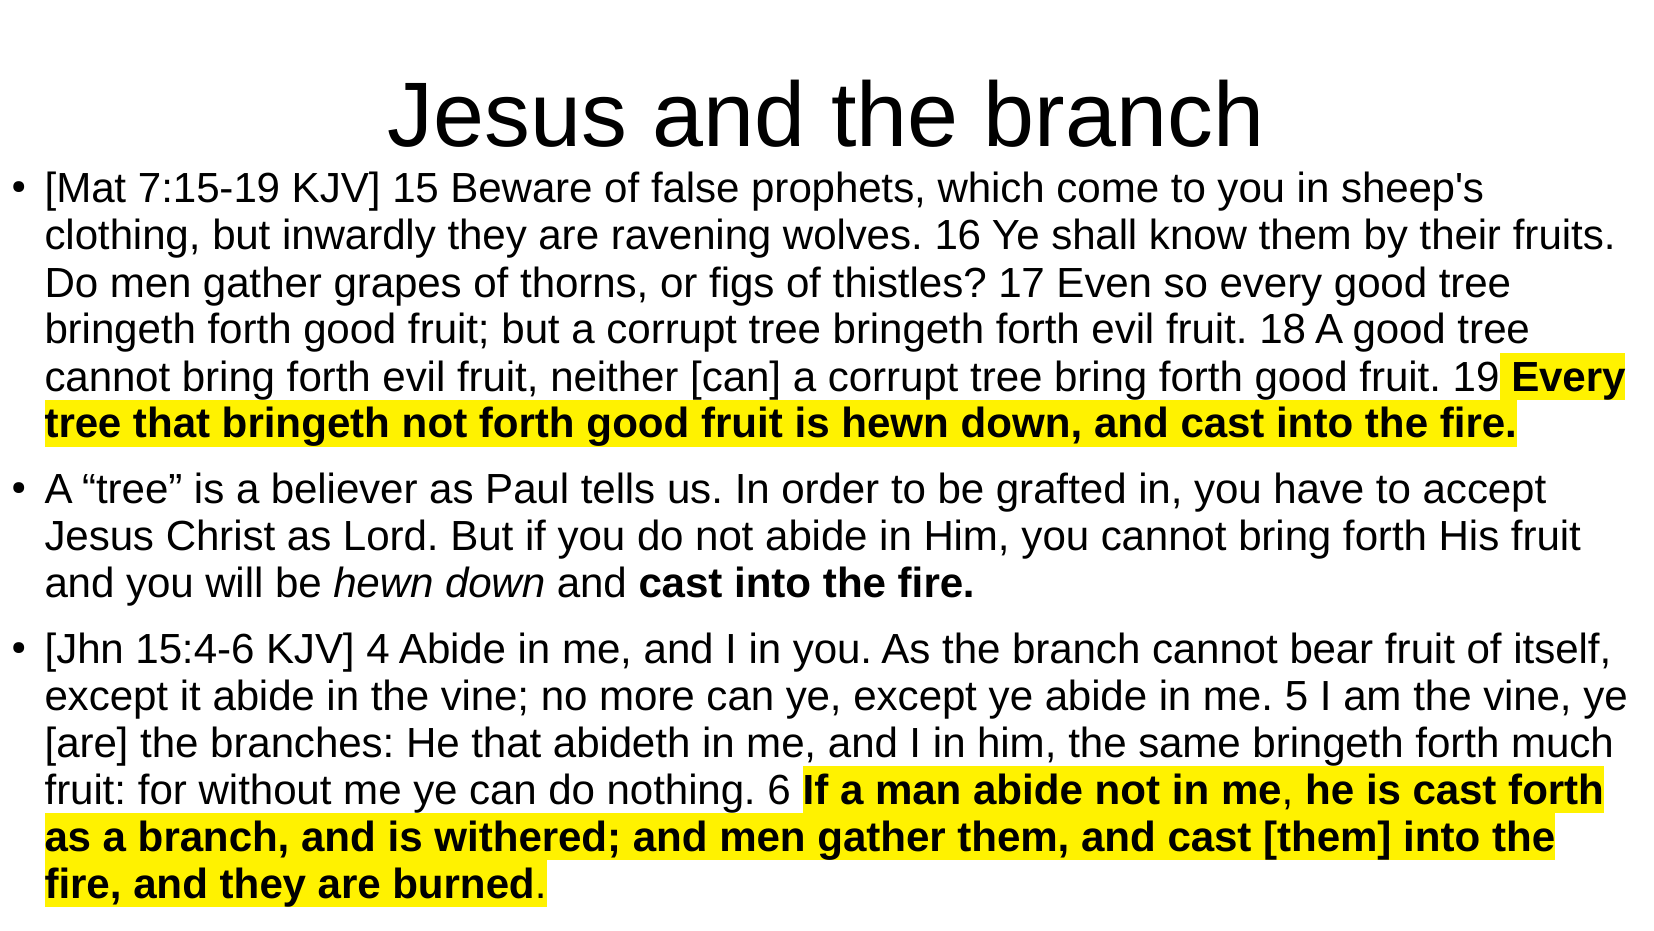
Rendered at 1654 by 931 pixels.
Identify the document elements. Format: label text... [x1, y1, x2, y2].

title Jesus and the branch [82, 37, 1571, 165]
list [Mat 7:15-19 KJV] 15 Beware of false prophets, which come to you in sheep's clothing, but inwardly they are ravening wolves. 16 Ye shall know them by their fruits. Do men gather grapes of thorns, or figs of thistles? 17 Even so every good tree bringeth forth good fruit; but a corrupt tree bringeth forth evil fruit. 18 A good tree cannot bring forth evil fruit, neither [can] a corrupt tree bring forth good fruit. 19 Every tree that bringeth not forth good fruit is hewn down, and cast into the fire. A “tree” is a believer as Paul tells us. In order to be grafted in, you have to accept Jesus Christ as Lord. But if you do not abide in Him, you cannot bring forth His fruit and you will be hewn down and cast into the fire. [Jhn 15:4-6 KJV] 4 Abide in me, and I in you. As the branch cannot bear fruit of itself, except it abide in the vine; no more can ye, except ye abide in me. 5 I am the vine, ye [are] the branches: He that abideth in me, and I in him, the same bringeth forth much fruit: for without me ye can do nothing. 6 If a man abide not in me, he is cast forth as a branch, and is withered; and men gather them, and cast [them] into the fire, and they are burned. [0, 165, 1636, 931]
